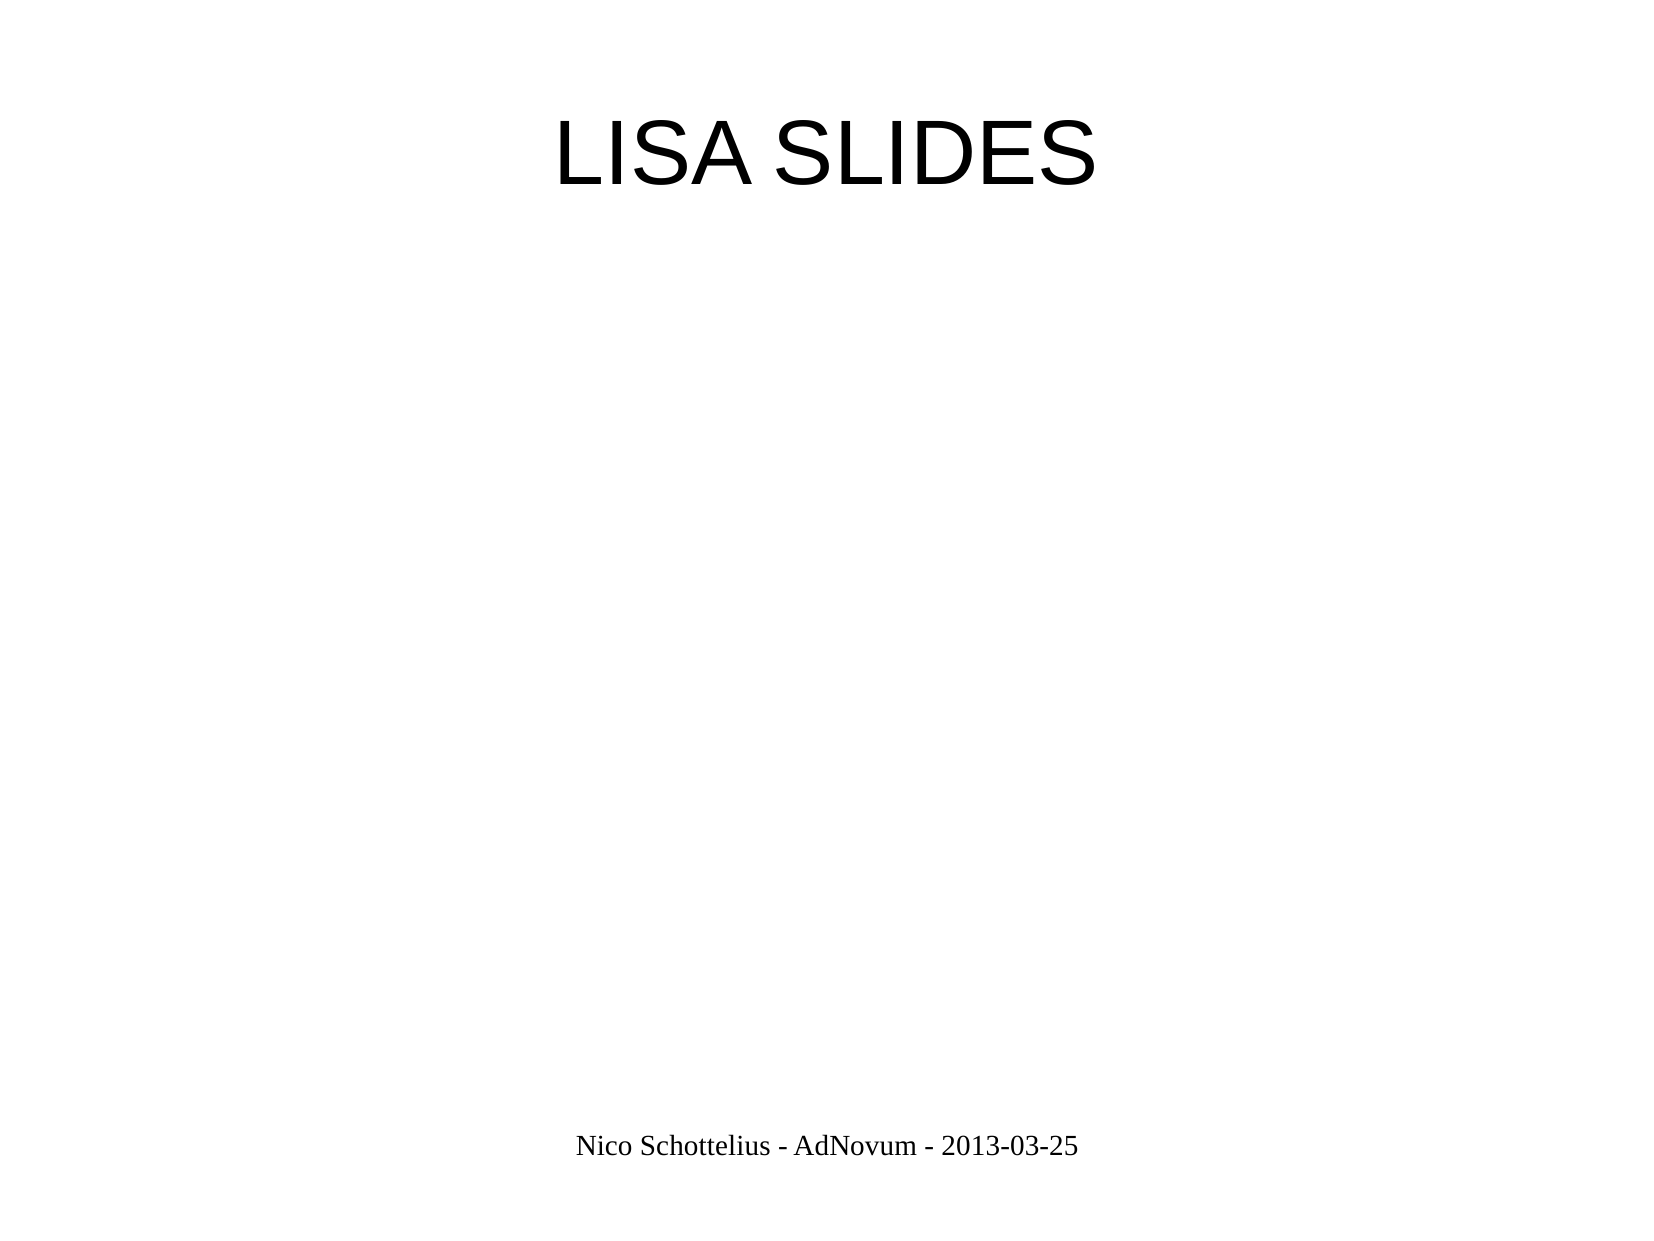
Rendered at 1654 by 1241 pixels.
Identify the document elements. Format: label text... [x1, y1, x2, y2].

title LISA SLIDES [82, 49, 1571, 257]
